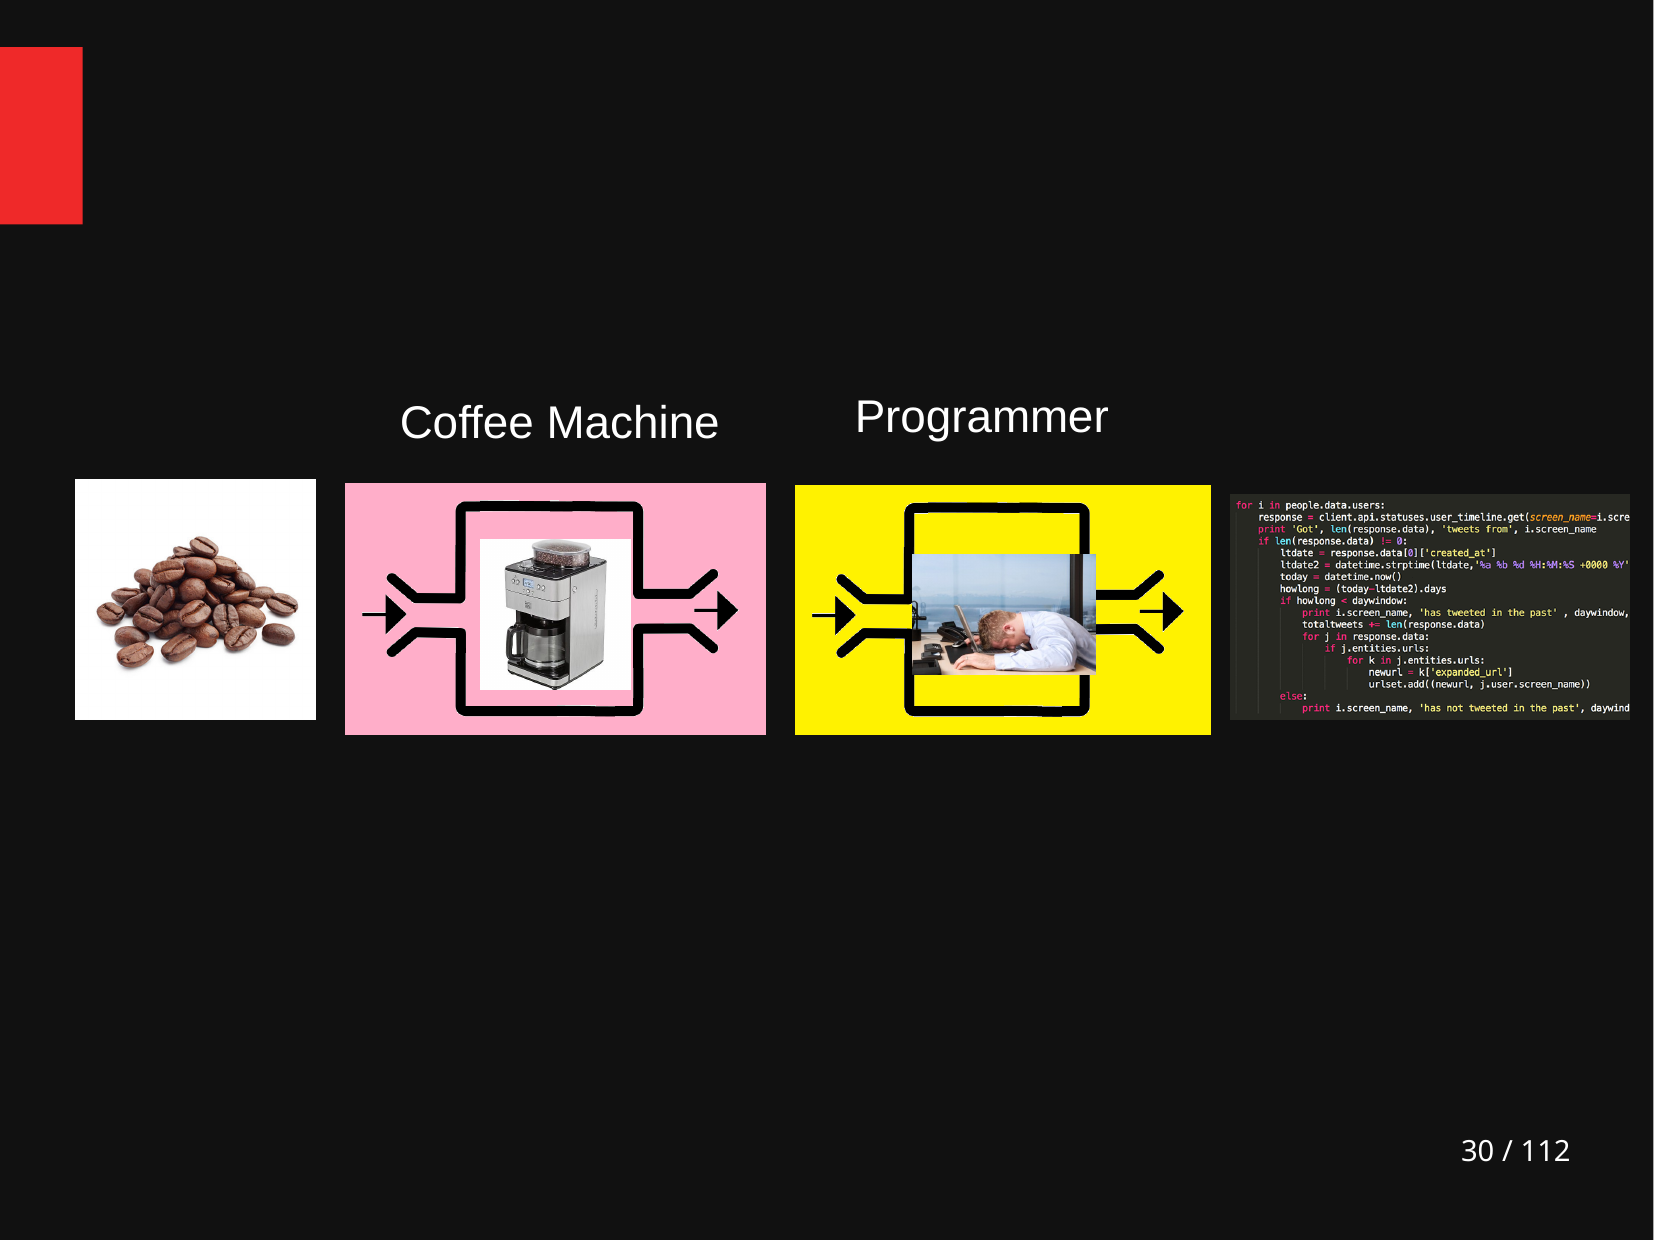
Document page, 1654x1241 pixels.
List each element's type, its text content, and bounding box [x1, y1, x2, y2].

picture [1230, 494, 1630, 721]
text_box Coffee Machine [385, 390, 736, 457]
picture [345, 483, 766, 736]
text_box Programmer [840, 383, 1216, 451]
picture [75, 479, 316, 721]
picture [795, 485, 1211, 736]
